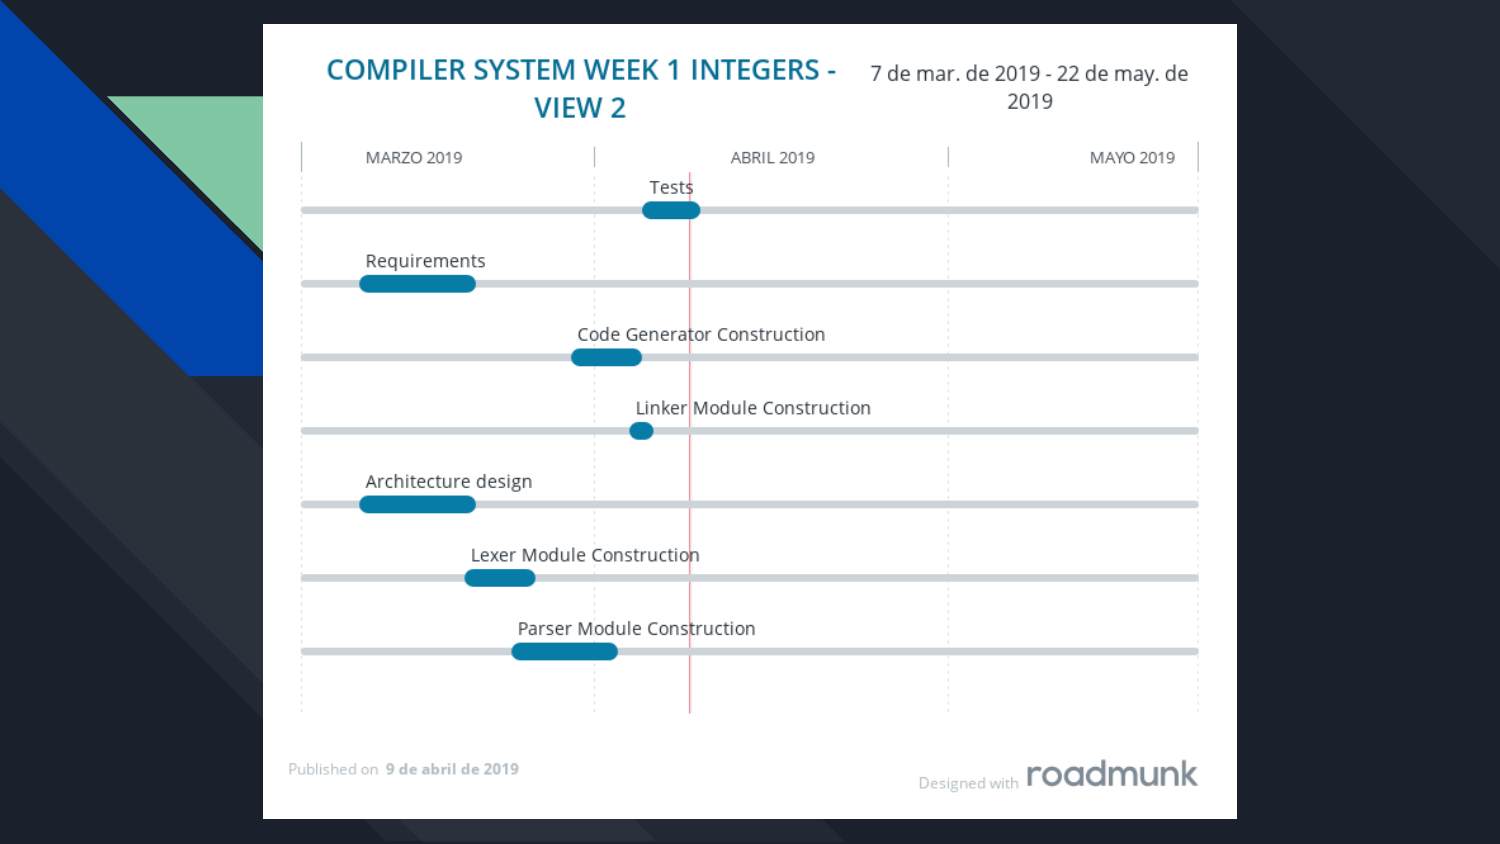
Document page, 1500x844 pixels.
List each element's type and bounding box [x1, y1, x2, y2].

picture [263, 24, 1237, 819]
